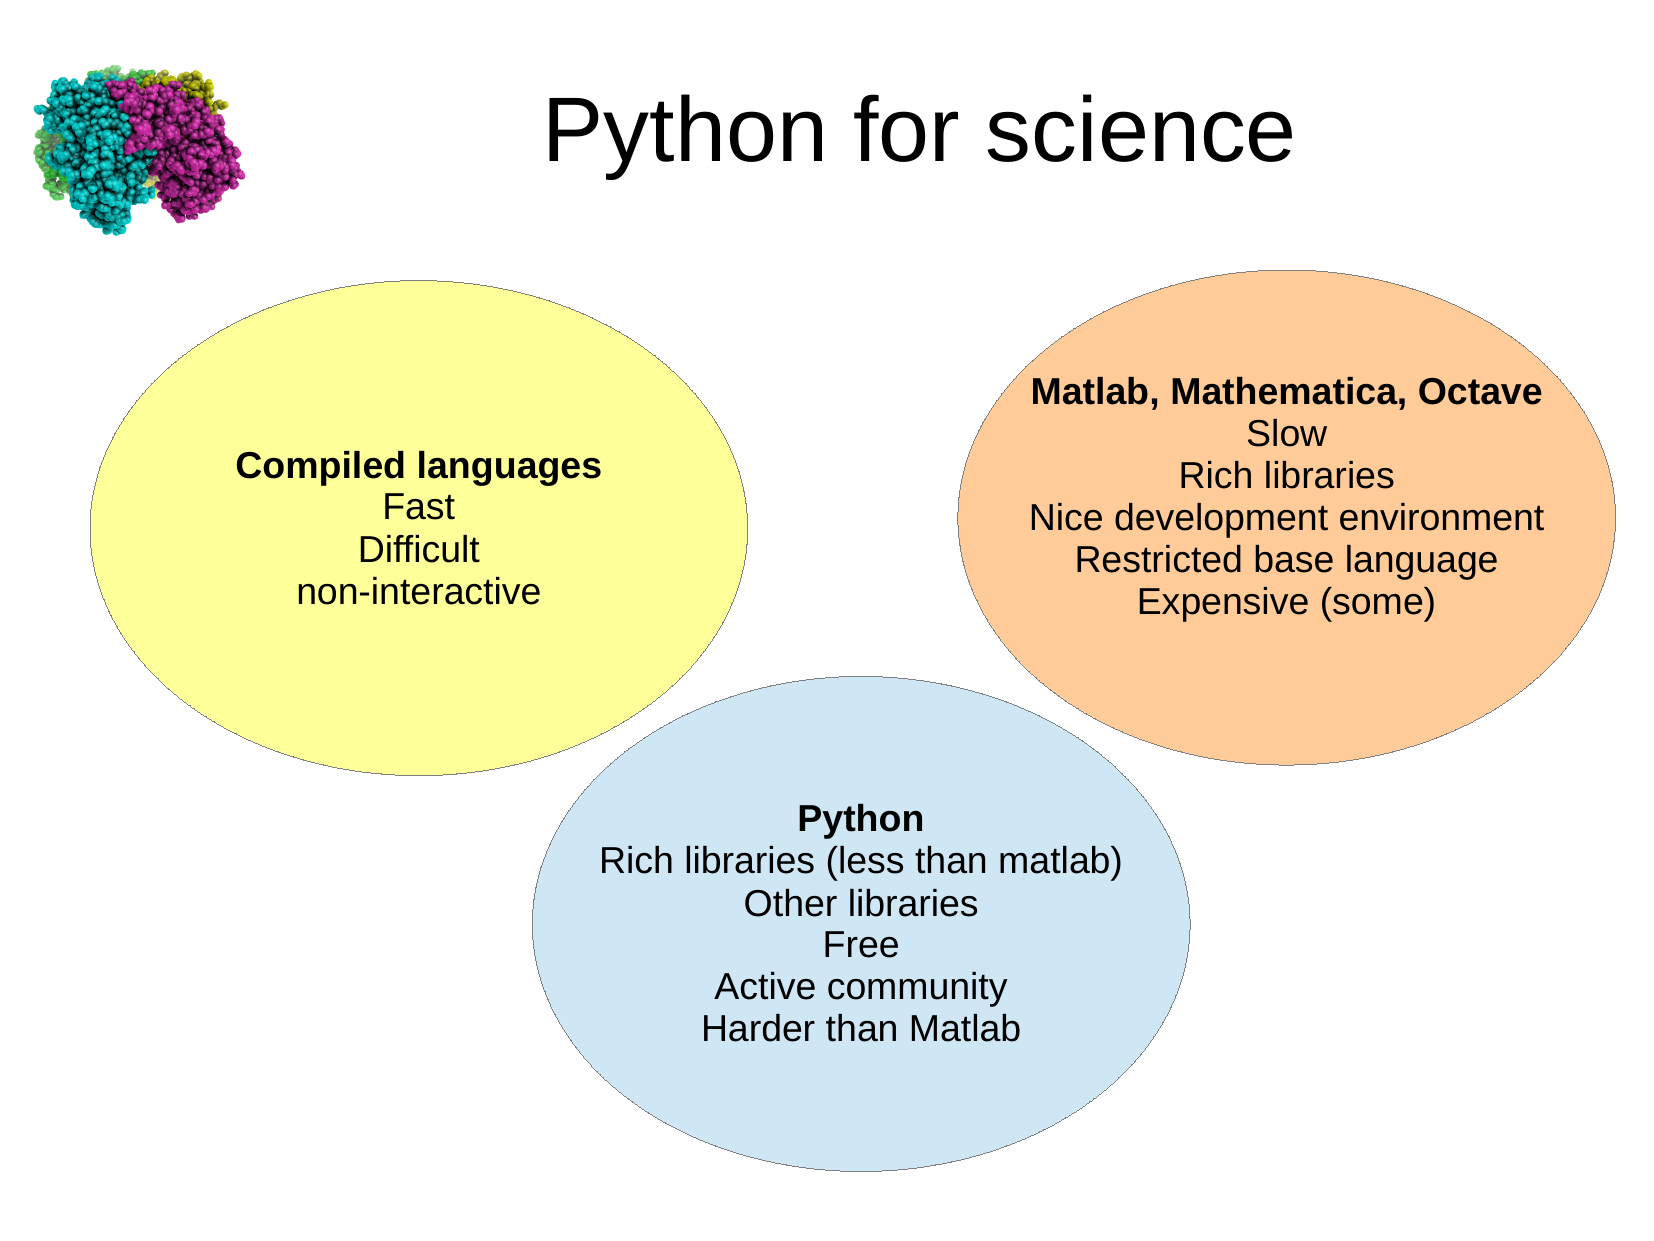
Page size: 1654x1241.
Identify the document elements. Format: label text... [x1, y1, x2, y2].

text_box Matlab, Mathematica, Octave Slow Rich libraries Nice development environment Restricted base language Expensive (some) [957, 270, 1616, 766]
text_box Compiled languages Fast Difficult non-interactive [90, 280, 748, 776]
text_box Python Rich libraries (less than matlab) Other libraries Free Active community Harder than Matlab [532, 676, 1191, 1172]
picture [27, 59, 253, 240]
title Python for science [270, 25, 1571, 233]
